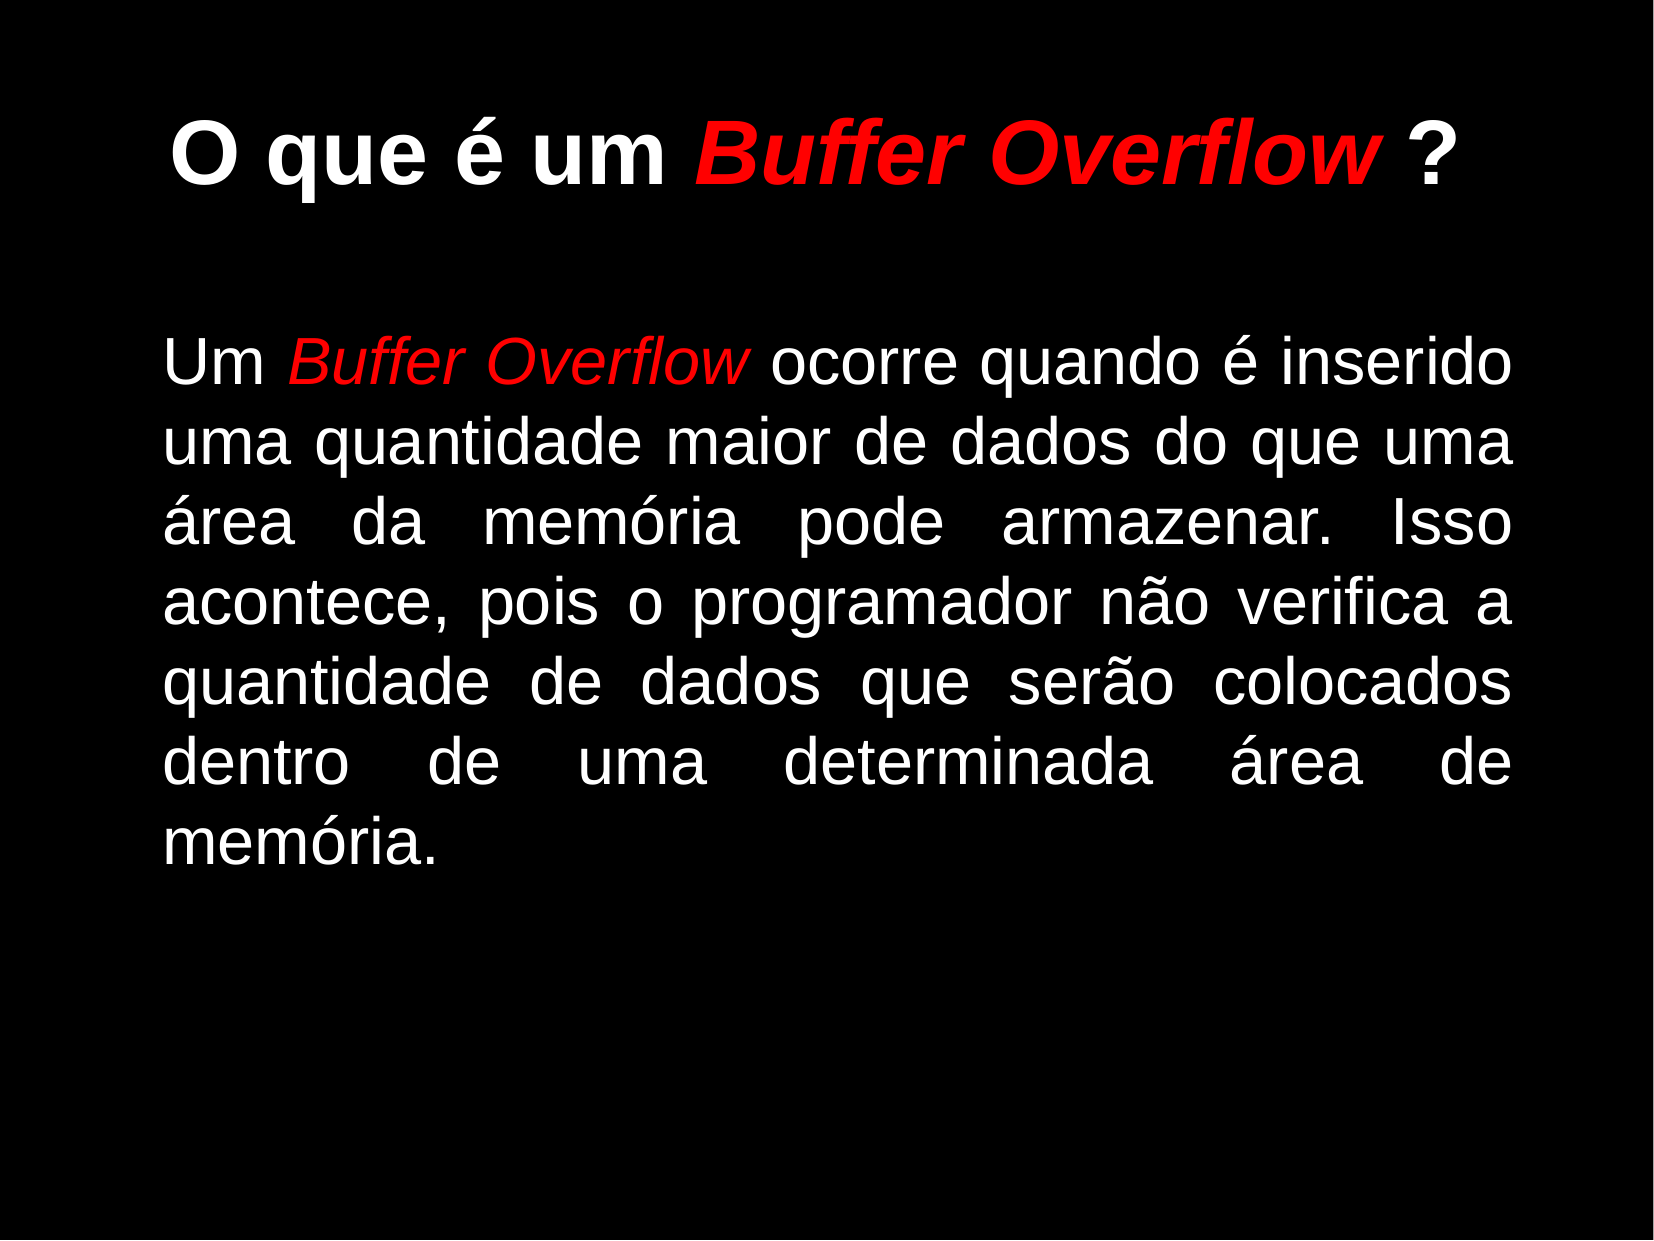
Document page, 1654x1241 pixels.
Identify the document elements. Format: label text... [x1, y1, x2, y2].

title O que é um Buffer Overflow ? [71, 33, 1560, 262]
list Um Buffer Overflow ocorre quando é inserido uma quantidade maior de dados do que uma área da memória pode armazenar. Isso acontece, pois o programador não verifica a quantidade de dados que serão colocados dentro de uma determinada área de memória. [26, 312, 1515, 974]
